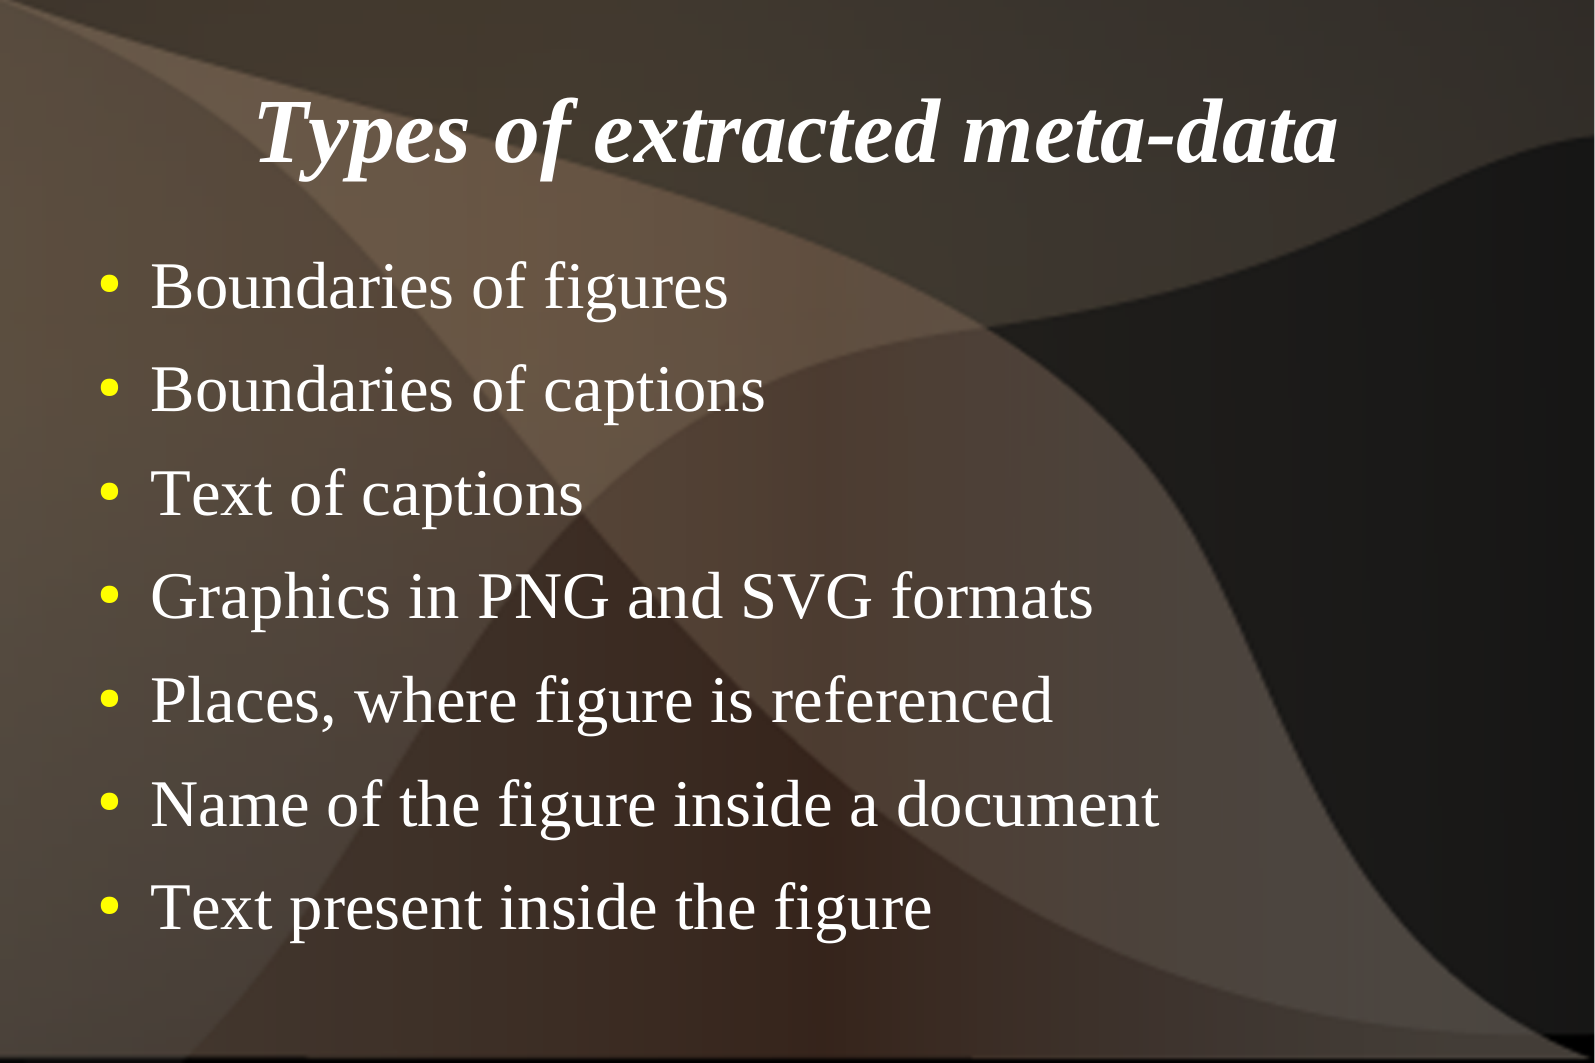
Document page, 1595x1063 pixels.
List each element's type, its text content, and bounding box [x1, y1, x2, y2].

picture [0, 0, 1595, 1063]
list Boundaries of figures Boundaries of captions Text of captions Graphics in PNG and SVG formats Places, where figure is referenced Name of the figure inside a document Text present inside the figure [79, 248, 1515, 945]
title Types of extracted meta-data [79, 42, 1515, 220]
